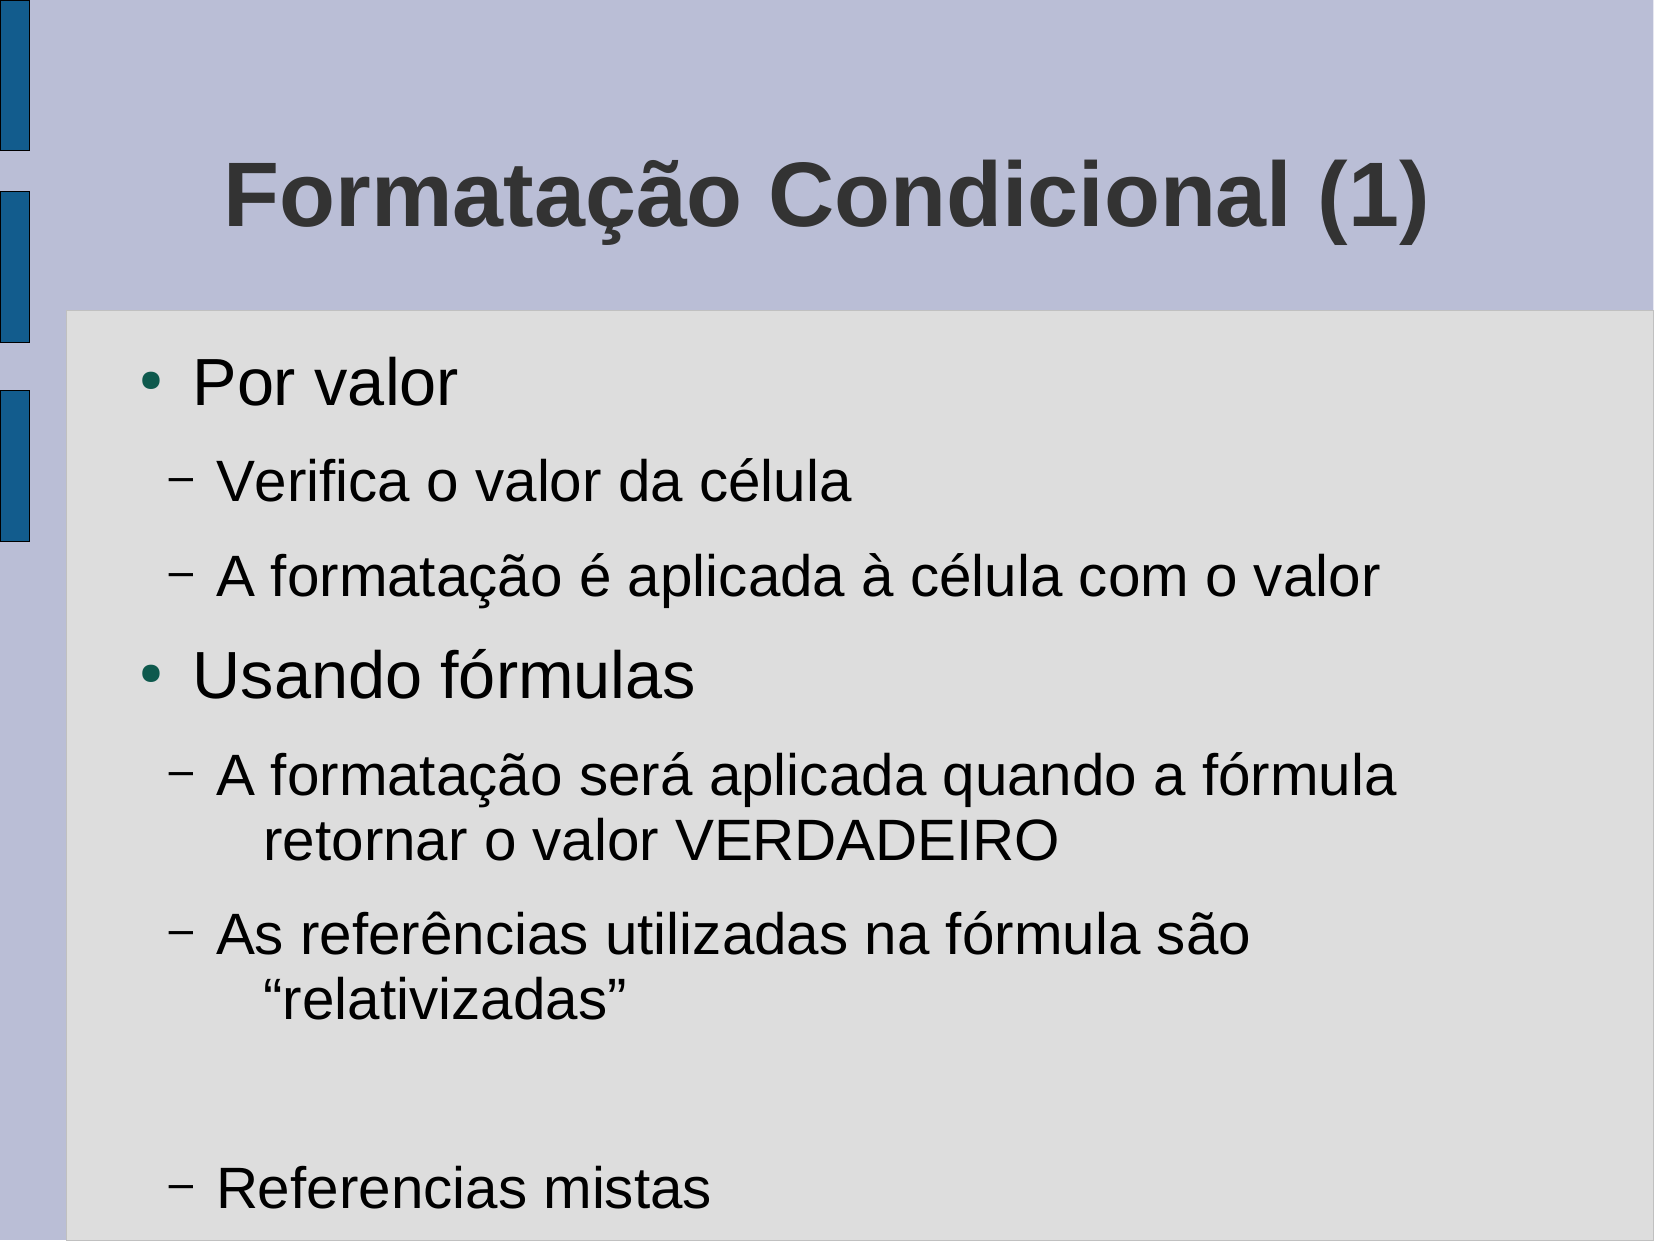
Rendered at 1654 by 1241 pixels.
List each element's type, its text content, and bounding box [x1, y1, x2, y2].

list Por valor Verifica o valor da célula A formatação é aplicada à célula com o valor Usando fórmulas A formatação será aplicada quando a fórmula retornar o valor VERDADEIRO As referências utilizadas na fórmula são “relativizadas” Referencias mistas [121, 344, 1534, 1220]
title Formatação Condicional (1) [121, 98, 1534, 291]
